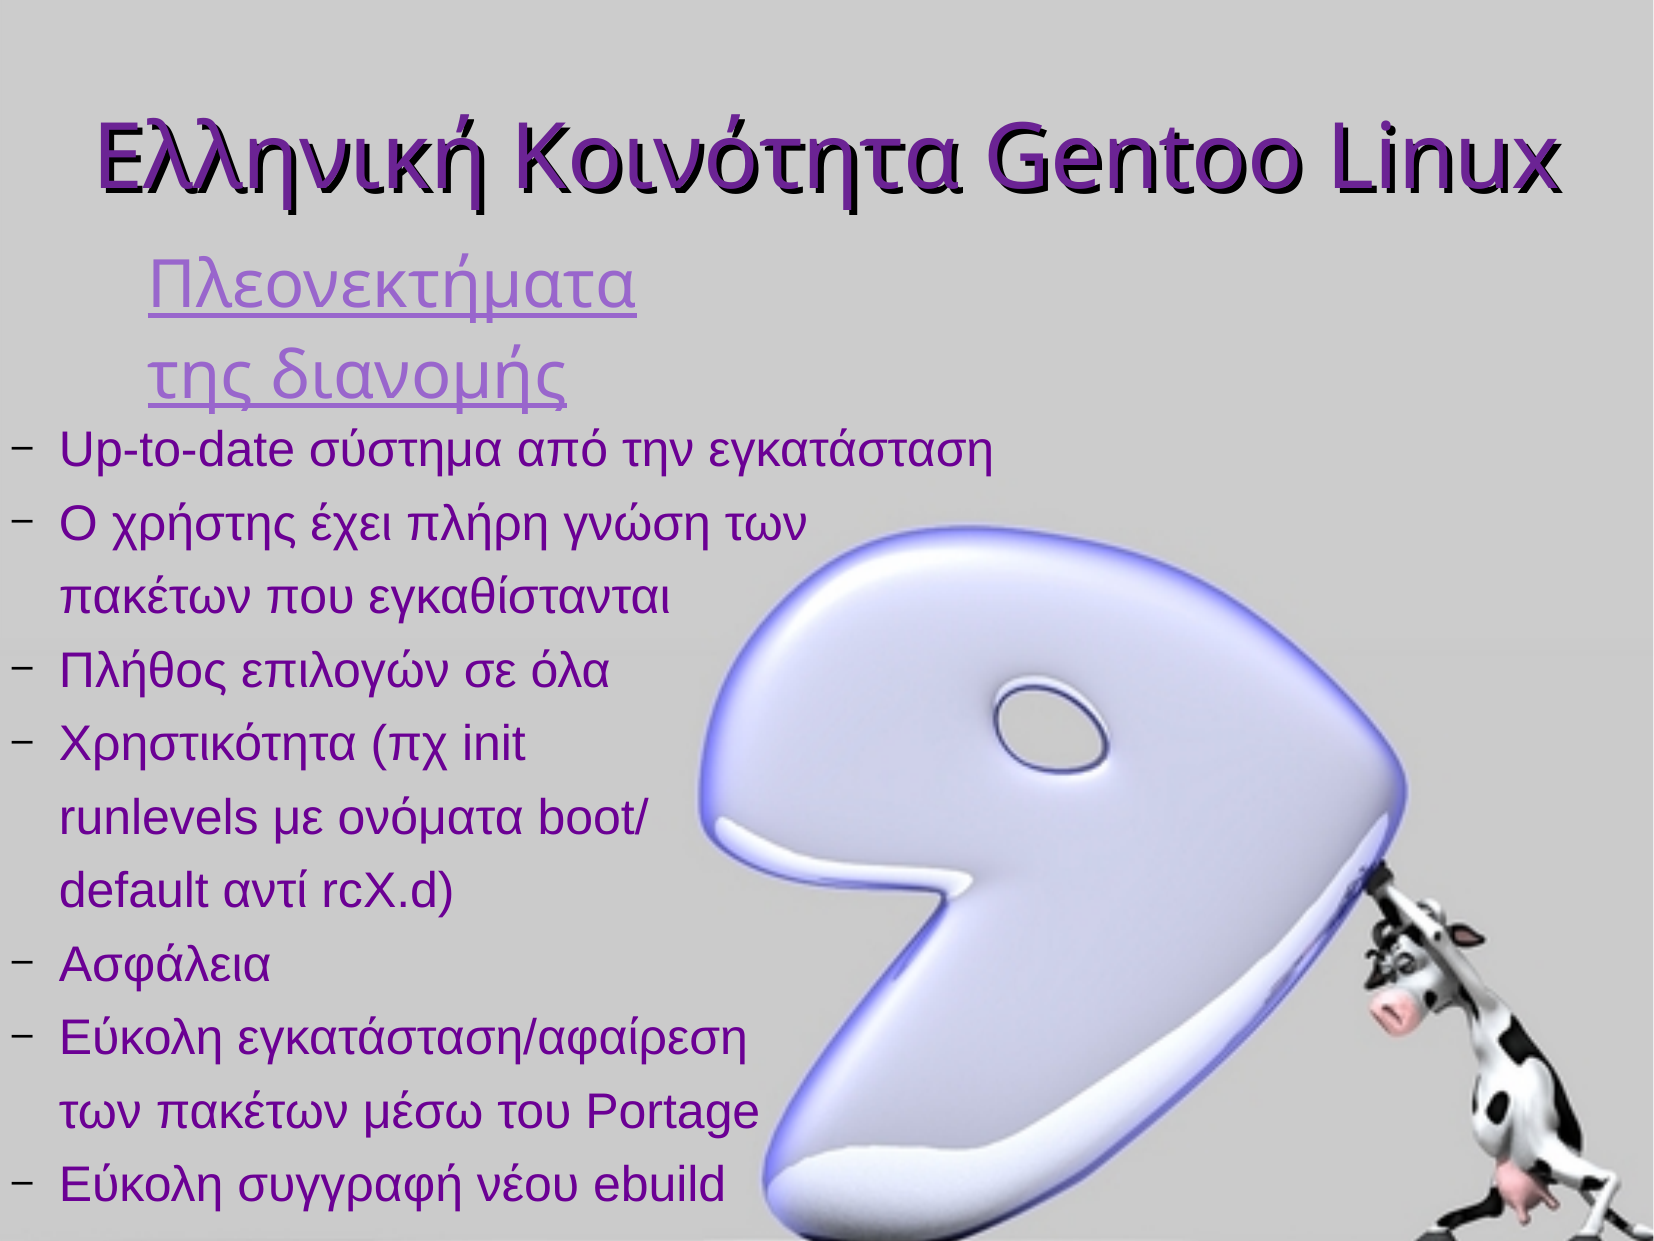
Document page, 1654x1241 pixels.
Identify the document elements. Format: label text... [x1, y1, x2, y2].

title Ελληνική Κοινότητα Gentoo Linux [82, 49, 1572, 257]
picture [0, 0, 1654, 1241]
list Πλεονεκτήματα της διανομής [147, 236, 739, 421]
list Up-to-date σύστημα από την εγκατάσταση Ο χρήστης έχει πλήρη γνώση των πακέτων που εγκαθίστανται Πλήθος επιλογών σε όλα Χρηστικότητα (πχ init runlevels με ονόματα boot/ default αντί rcX.d) Ασφάλεια Εύκολη εγκατάσταση/αφαίρεση των πακέτων μέσω του Portage Εύκολη συγγραφή νέου ebuild [0, 421, 1418, 1241]
